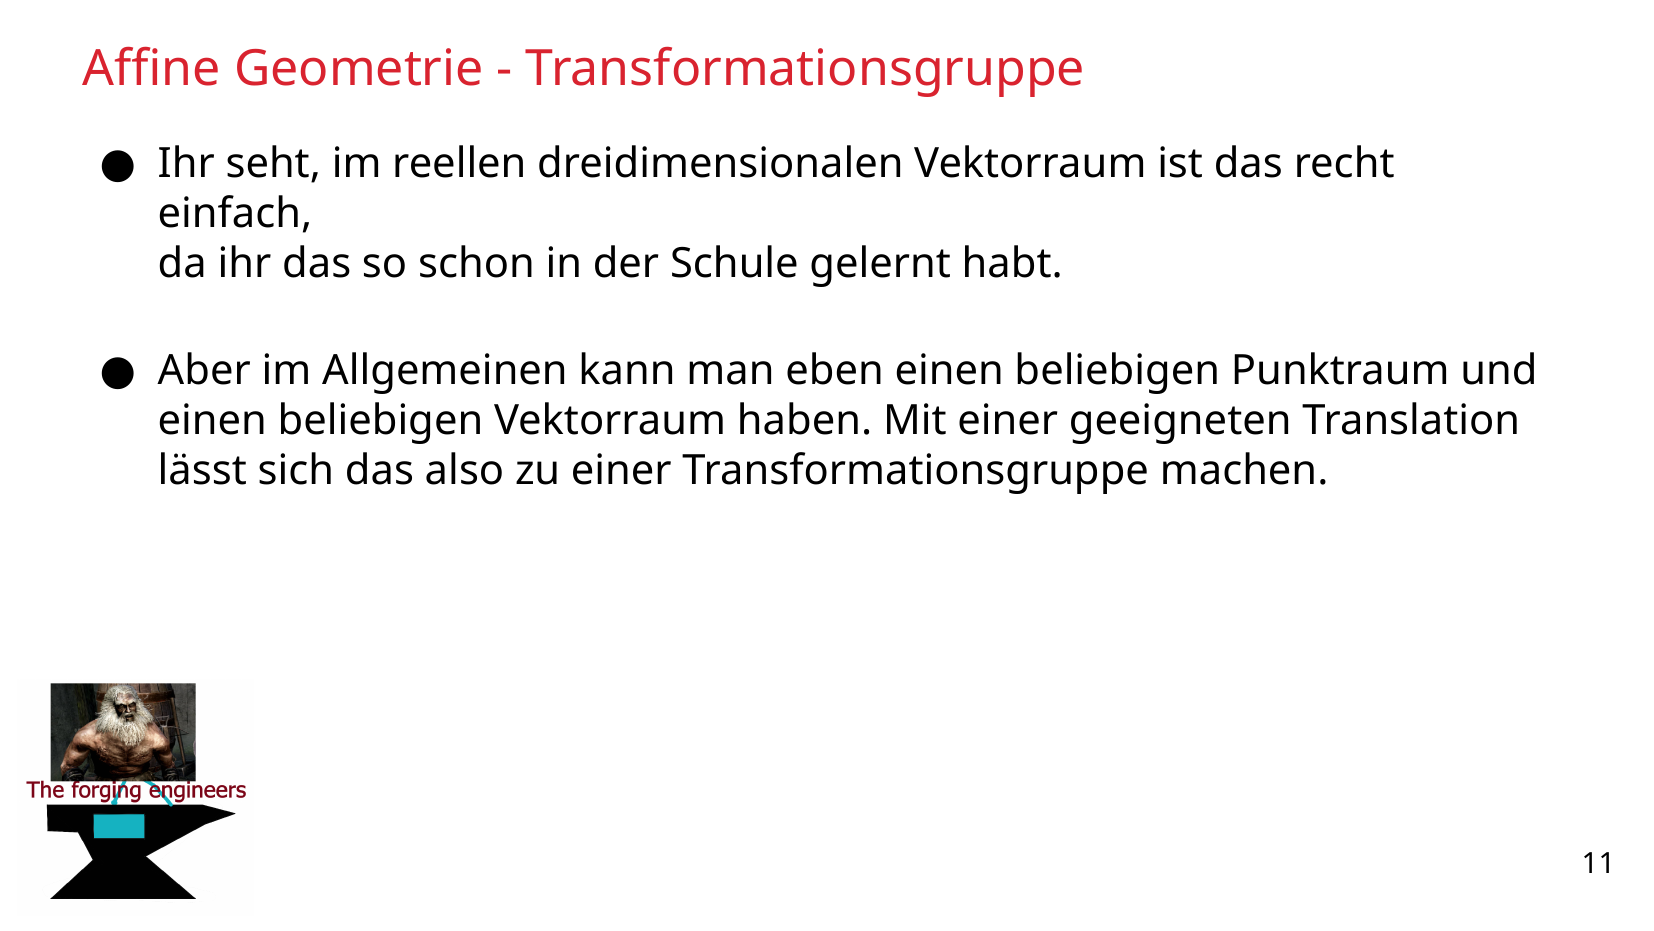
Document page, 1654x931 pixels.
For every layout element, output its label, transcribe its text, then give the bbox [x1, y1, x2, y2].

text_box Ihr seht, im reellen dreidimensionalen Vektorraum ist das recht einfach, da ihr das so schon in der Schule gelernt habt. Aber im Allgemeinen kann man eben einen beliebigen Punktraum und einen beliebigen Vektorraum haben. Mit einer geeigneten Translation lässt sich das also zu einer Transformationsgruppe machen. [82, 135, 1560, 461]
picture [17, 679, 254, 916]
title Affine Geometrie - Transformationsgruppe [82, 37, 1571, 95]
